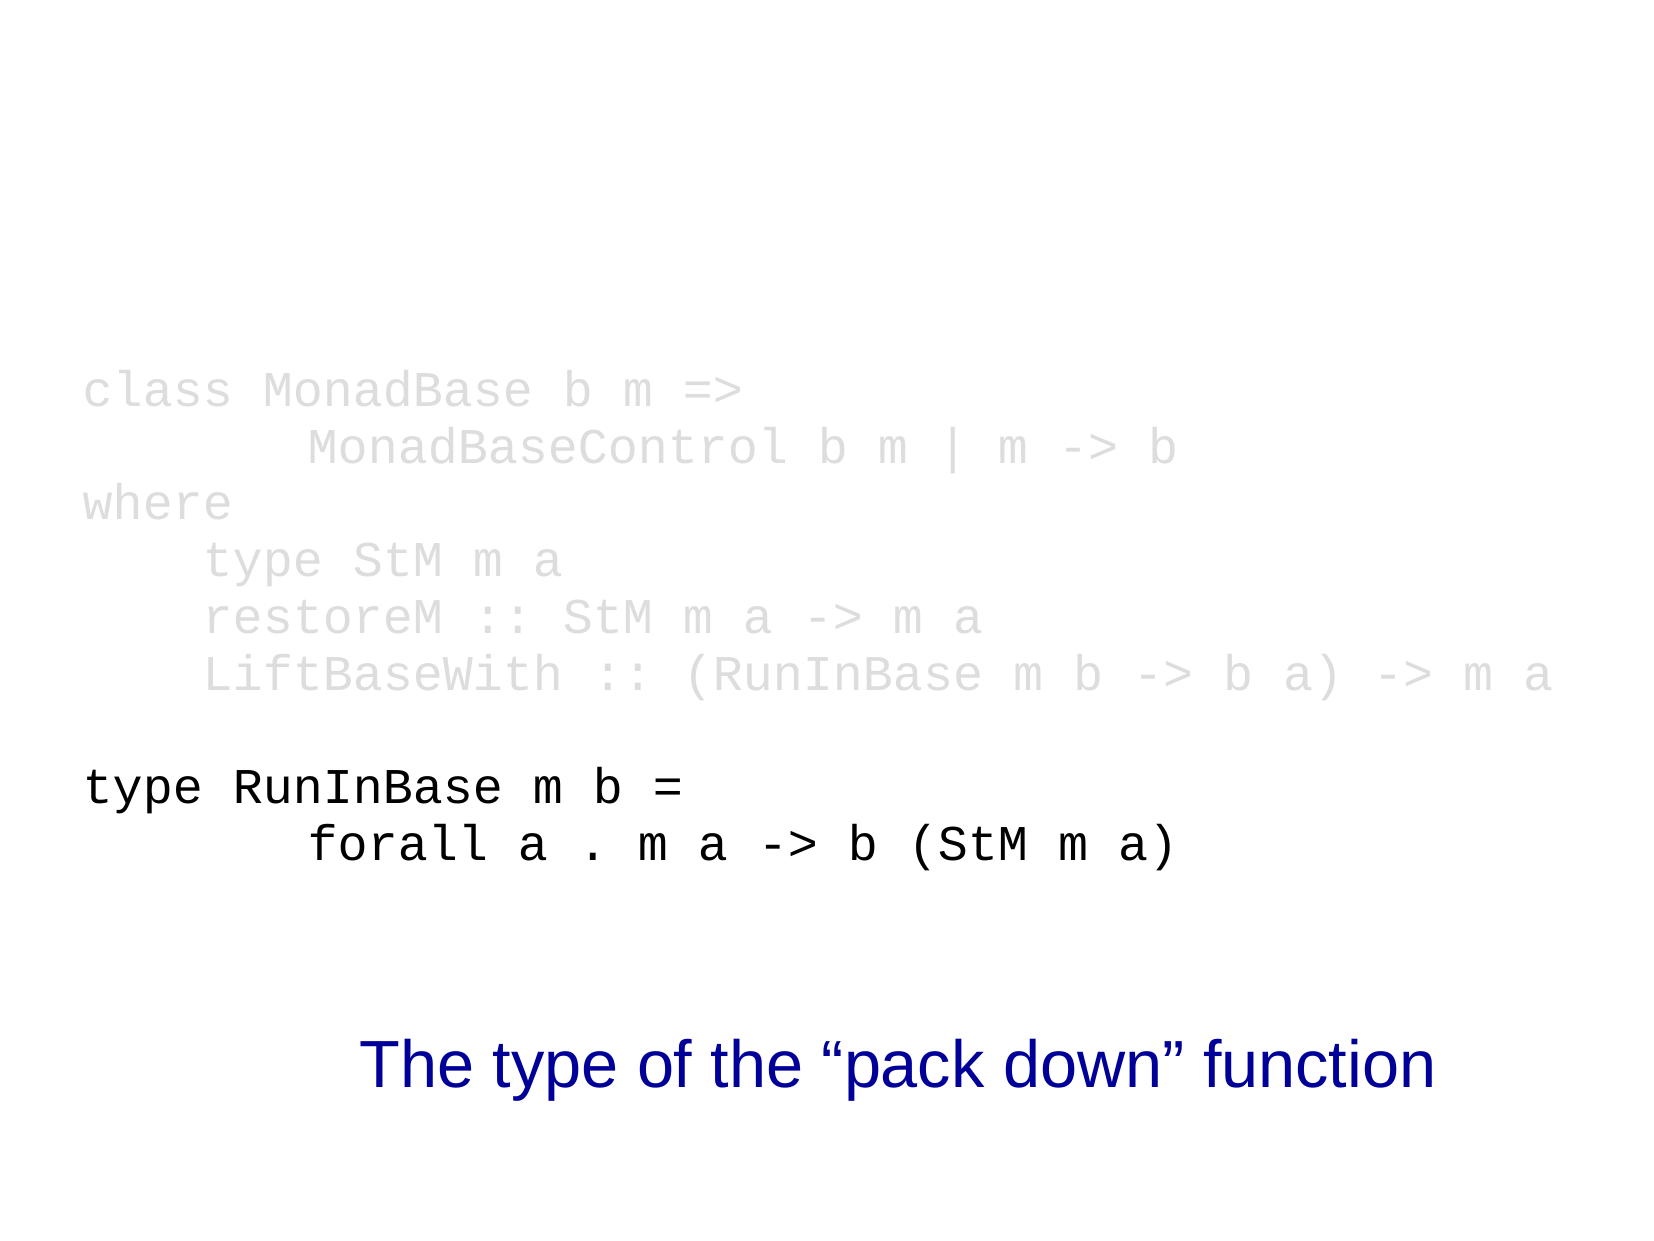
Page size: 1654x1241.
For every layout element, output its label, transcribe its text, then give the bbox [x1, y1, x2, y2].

subtitle class MonadBase b m => MonadBaseControl b m | m -> b where type StM m a restoreM :: StM m a -> m a LiftBaseWith :: (RunInBase m b -> b a) -> m a type RunInBase m b = forall a . m a -> b (StM m a) [82, 299, 1571, 941]
text_box The type of the “pack down” function [345, 1020, 1457, 1110]
